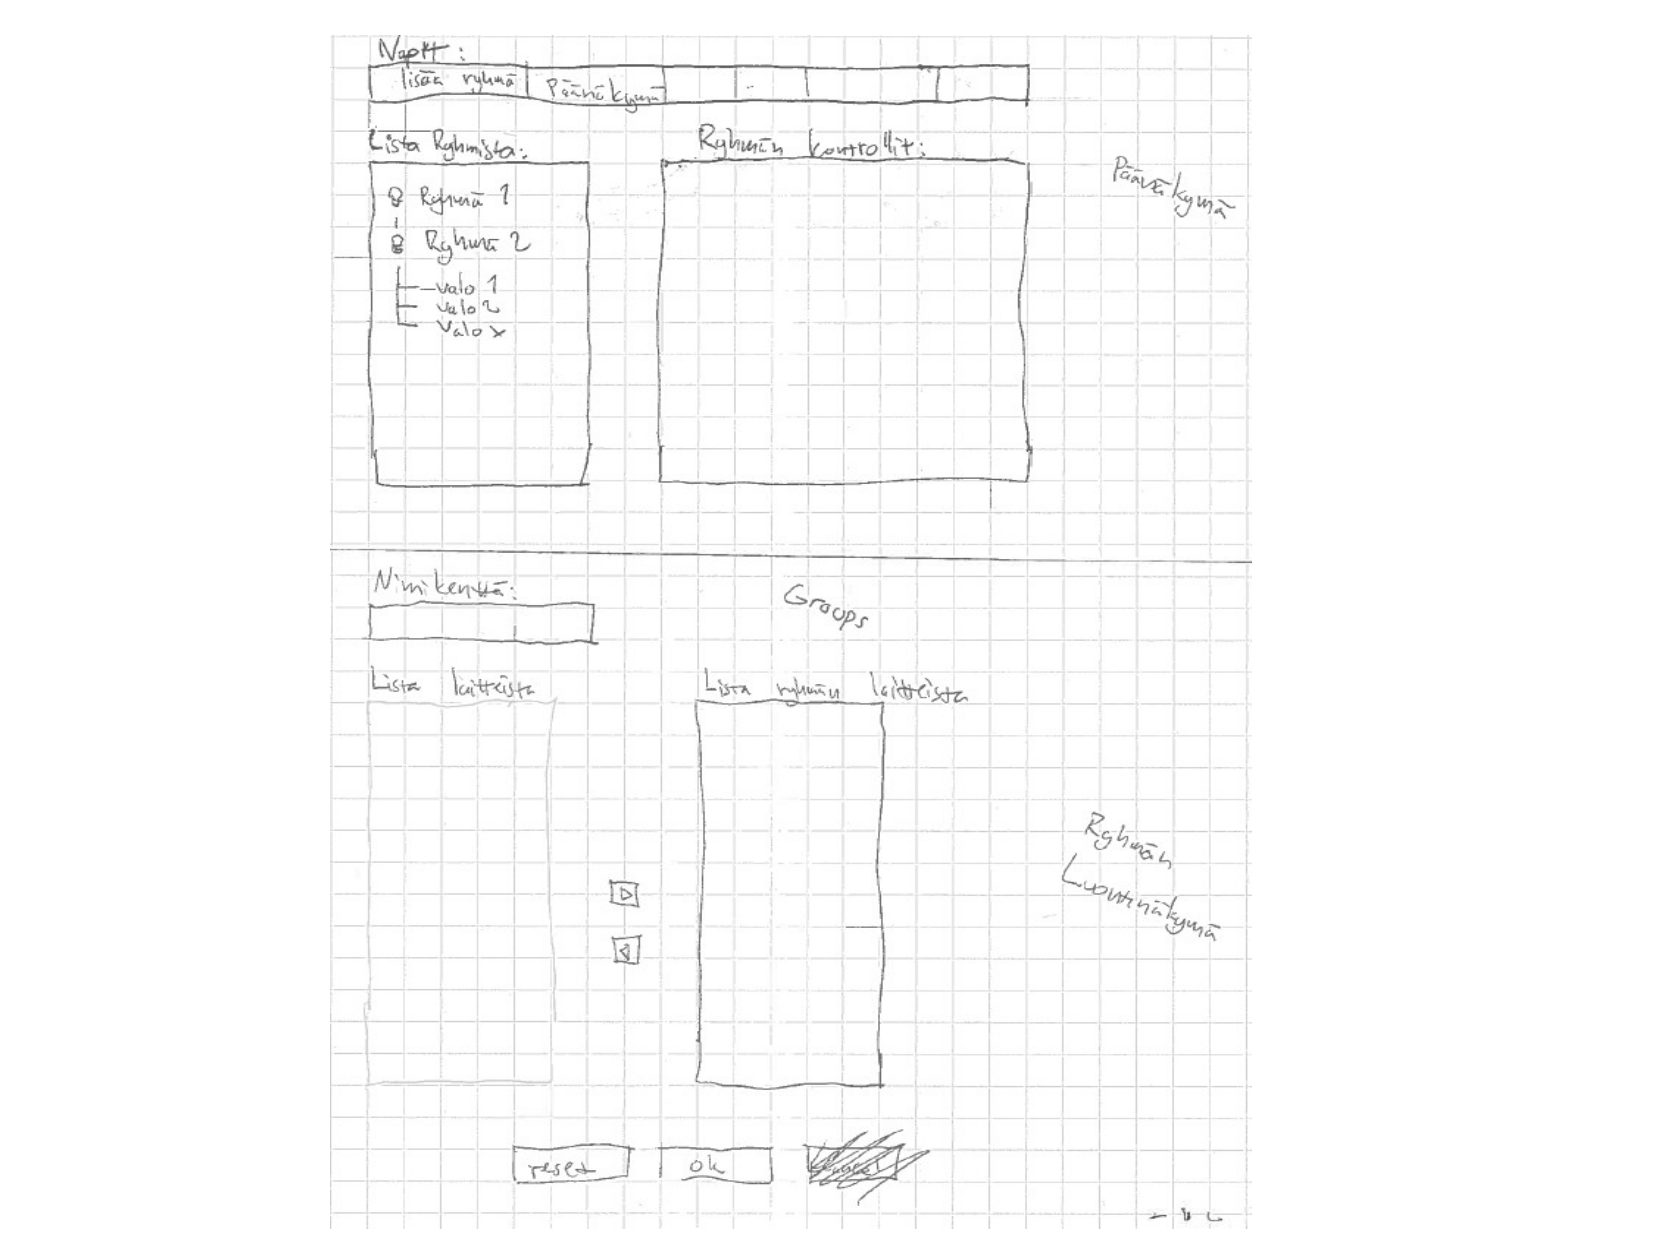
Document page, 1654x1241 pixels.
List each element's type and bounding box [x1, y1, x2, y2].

picture [330, 35, 1252, 1229]
